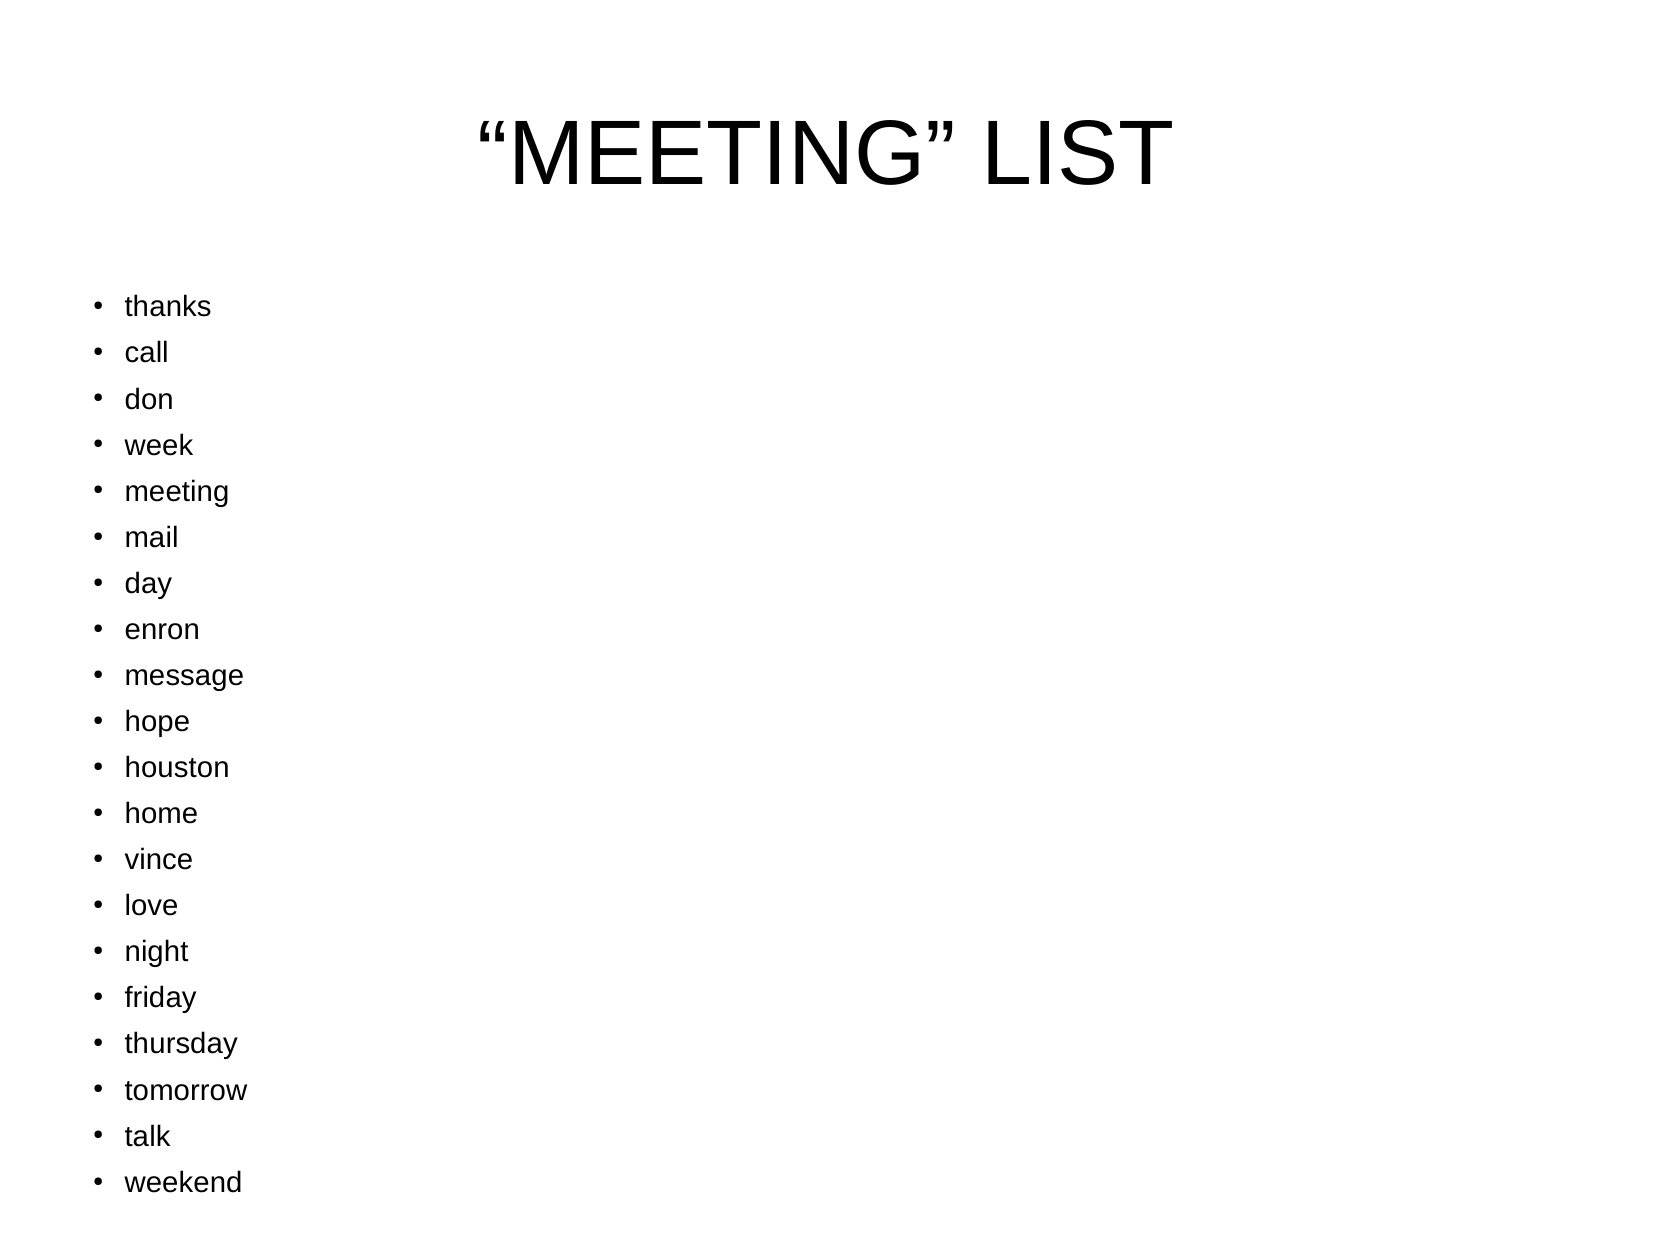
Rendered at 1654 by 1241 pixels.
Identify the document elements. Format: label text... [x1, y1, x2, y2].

list thanks call don week meeting mail day enron message hope houston home vince love night friday thursday tomorrow talk weekend [82, 290, 1571, 1205]
title “MEETING” LIST [82, 49, 1571, 257]
